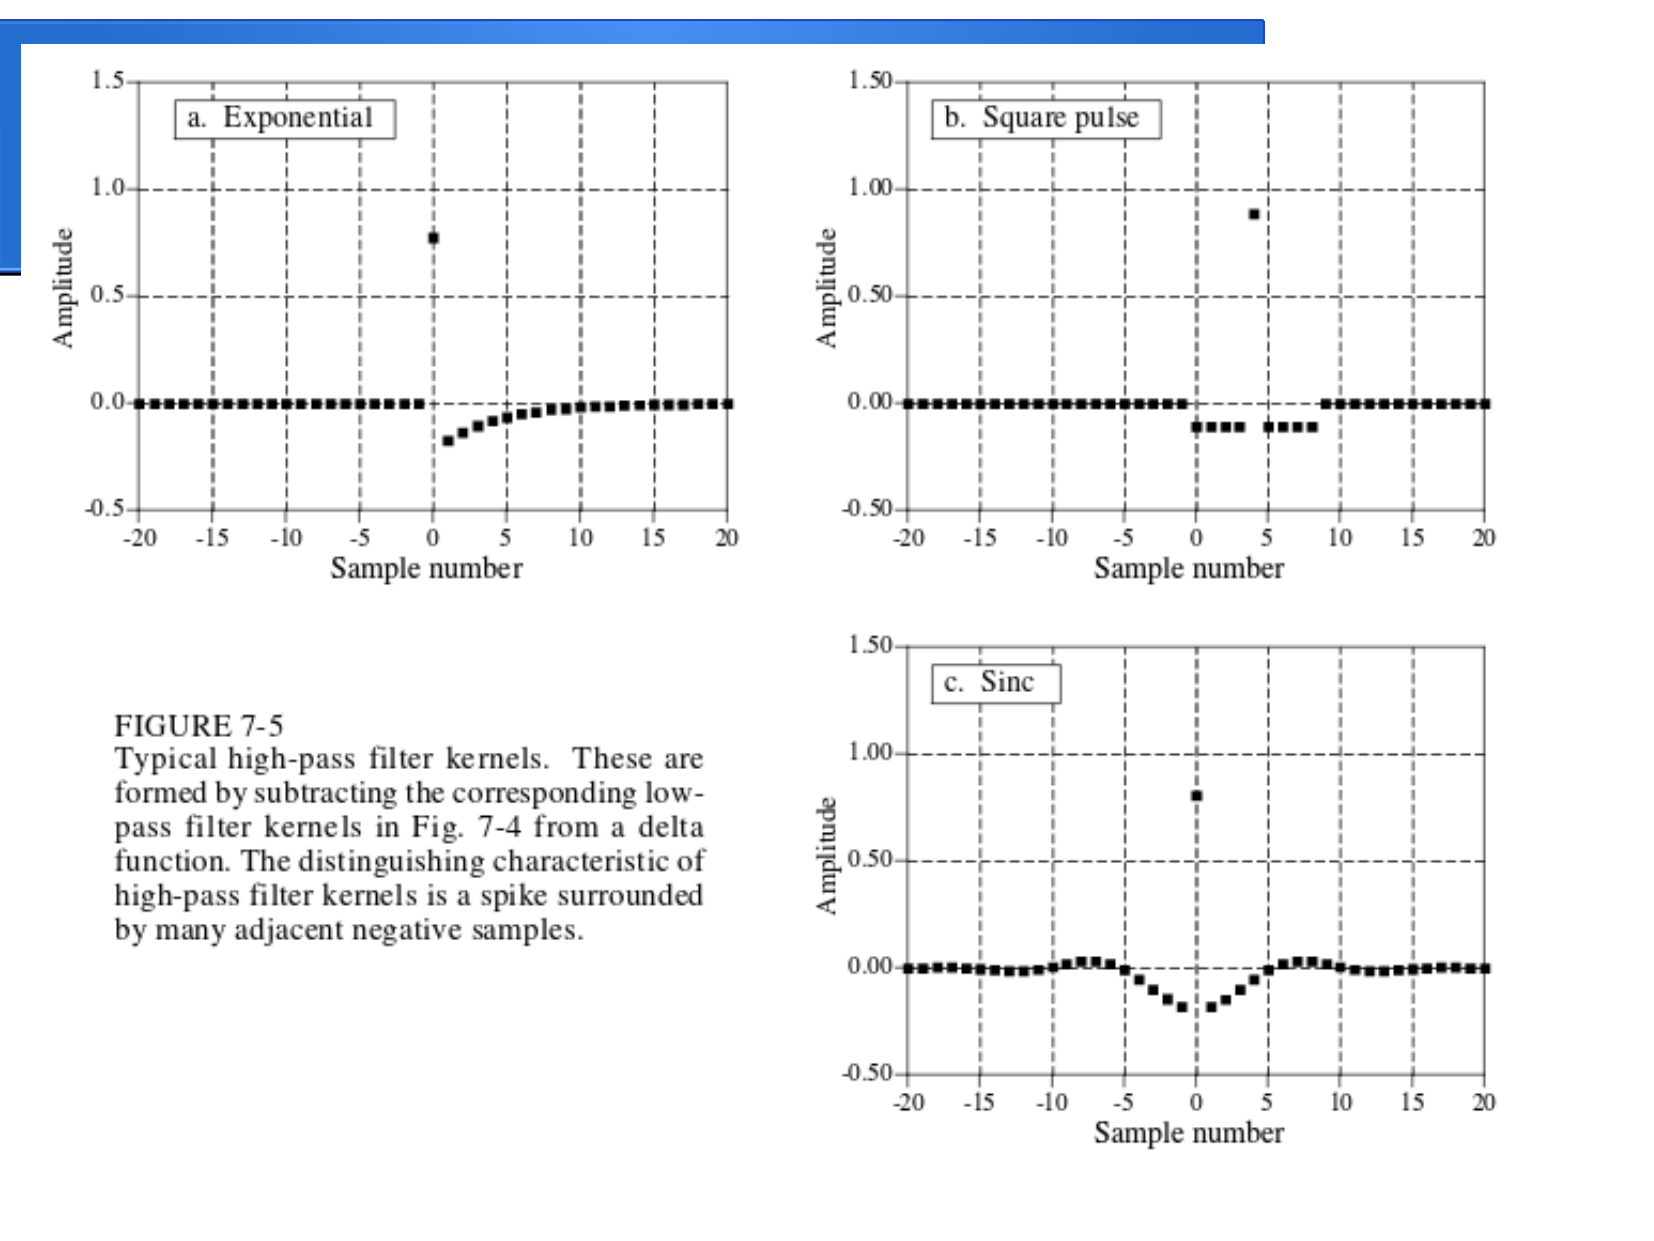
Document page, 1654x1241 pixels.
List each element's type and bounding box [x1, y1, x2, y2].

picture [21, 44, 1531, 1186]
